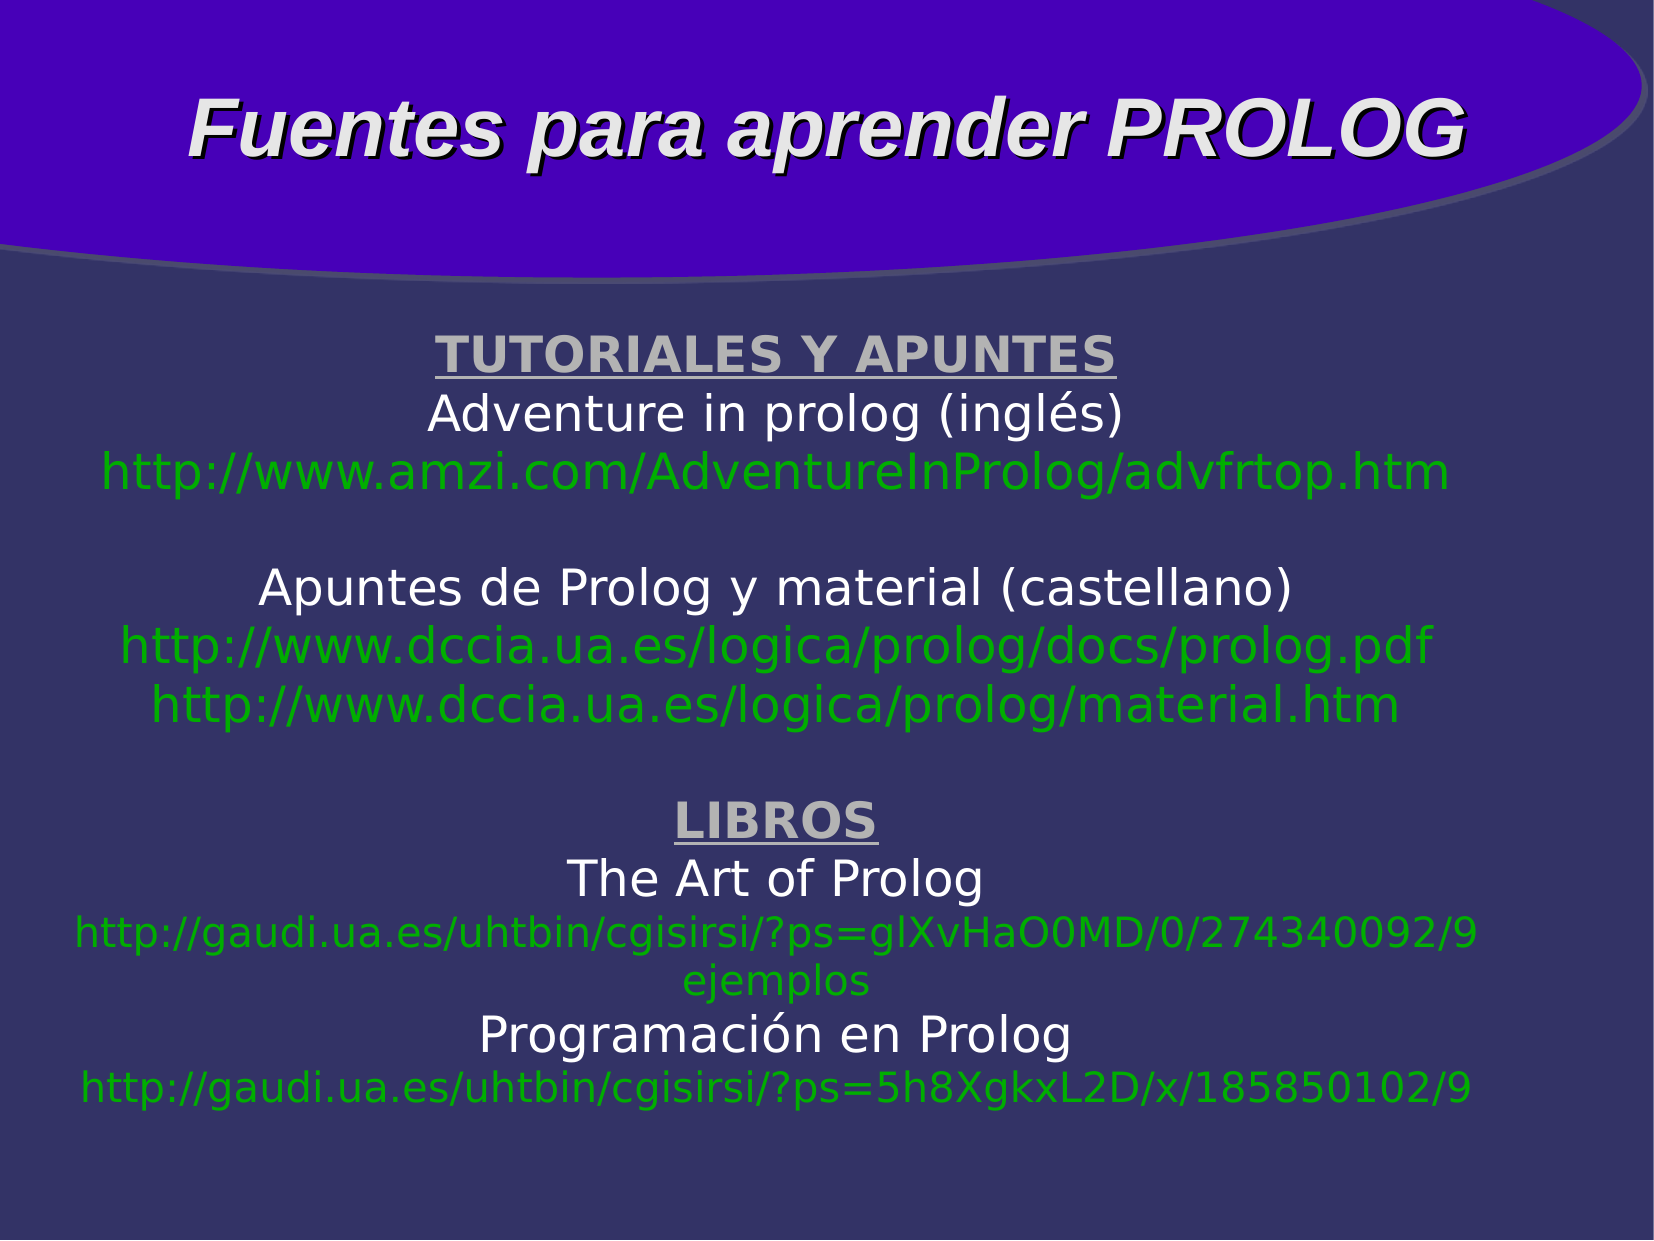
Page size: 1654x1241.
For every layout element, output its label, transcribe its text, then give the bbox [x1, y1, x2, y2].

title Fuentes para aprender PROLOG [121, 19, 1534, 227]
text_box TUTORIALES Y APUNTES Adventure in prolog (inglés) http://www.amzi.com/AdventureInProlog/advfrtop.htm Apuntes de Prolog y material (castellano) http://www.dccia.ua.es/logica/prolog/docs/prolog.pdf http://www.dccia.ua.es/logica/prolog/material.htm LIBROS The Art of Prolog http://gaudi.ua.es/uhtbin/cgisirsi/?ps=glXvHaO0MD/0/274340092/9 ejemplos Programación en Prolog http://gaudi.ua.es/uhtbin/cgisirsi/?ps=5h8XgkxL2D/x/185850102/9 [59, 318, 1565, 1227]
